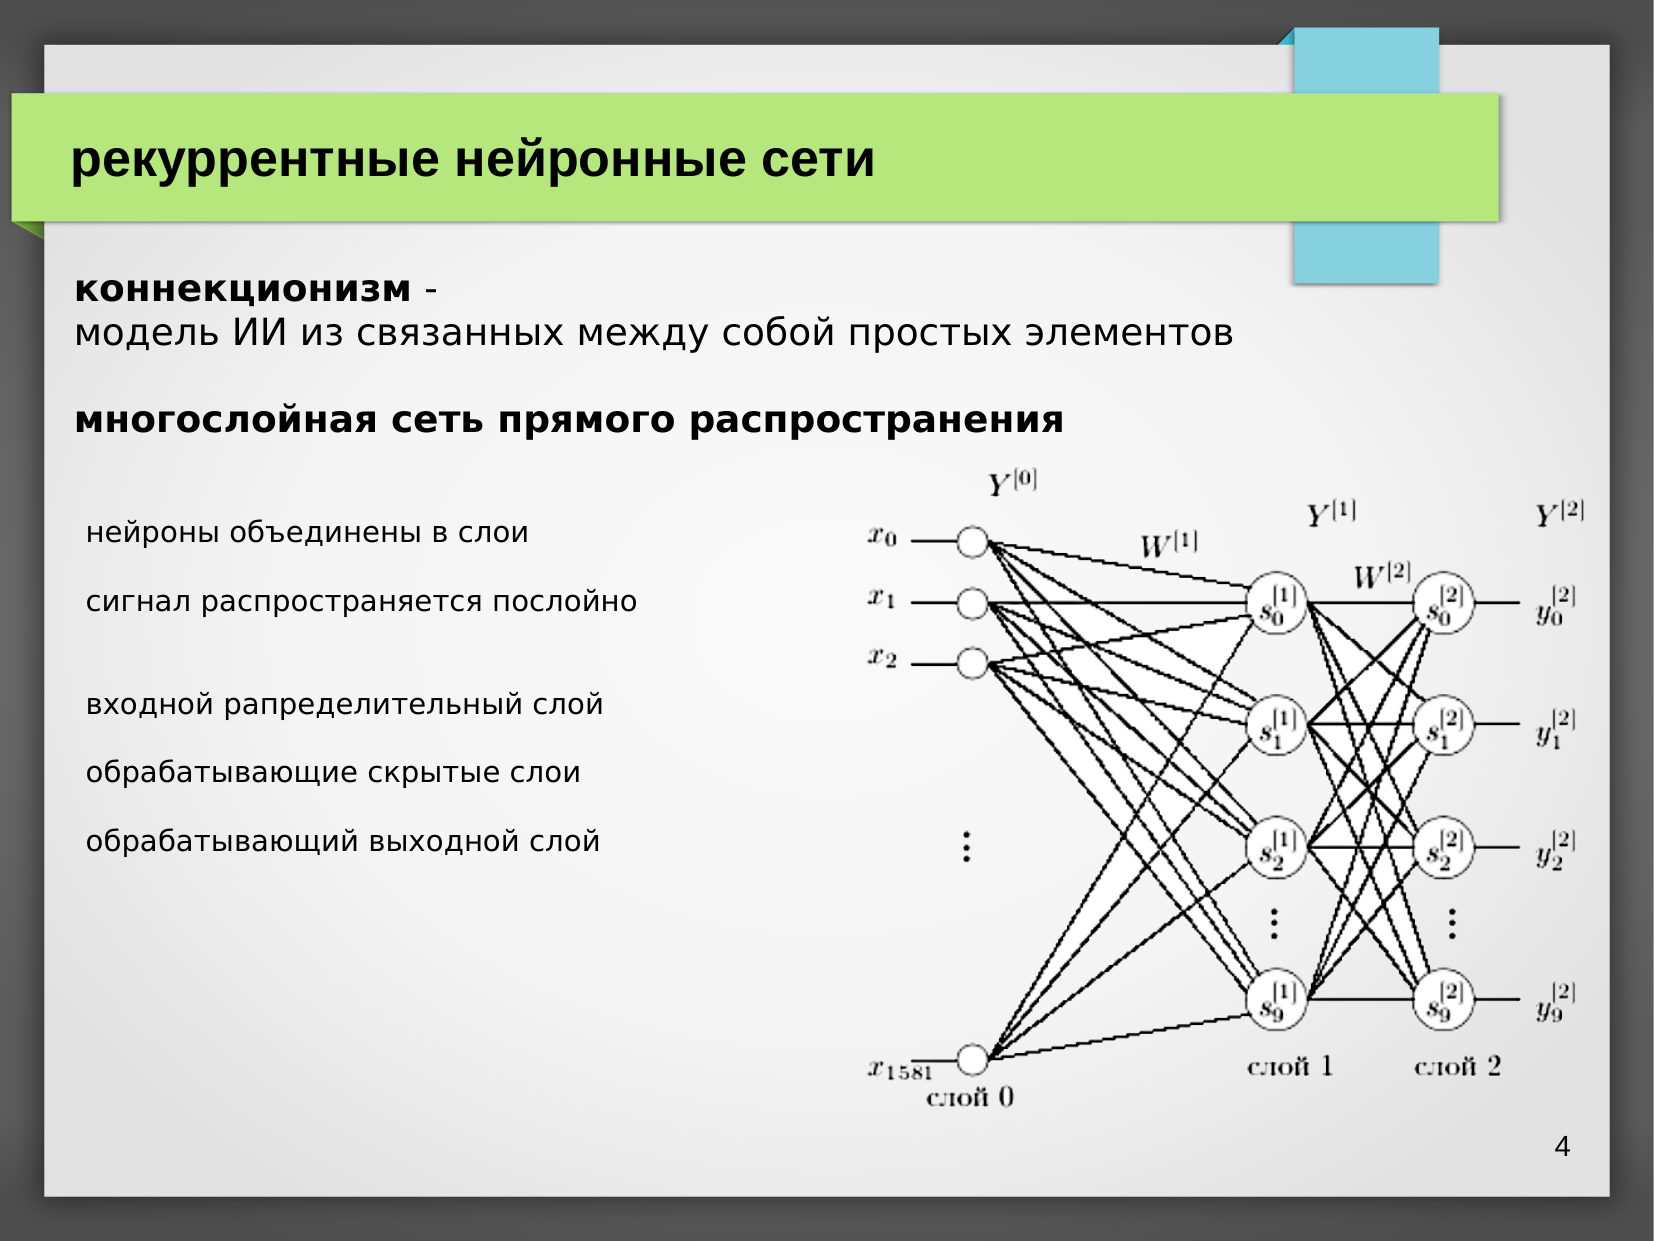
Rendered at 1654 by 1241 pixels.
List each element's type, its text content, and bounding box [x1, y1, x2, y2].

title рекуррентные нейронные сети [70, 118, 1205, 199]
text_box коннекционизм - модель ИИ из связанных между собой простых элементов многослойная сеть прямого распространения [59, 259, 1288, 449]
picture [0, 0, 1654, 1241]
text_box нейроны объединены в слои сигнал распространяется послойно входной рапределительный слой обрабатывающие скрытые слои обрабатывающий выходной слой [70, 508, 662, 969]
